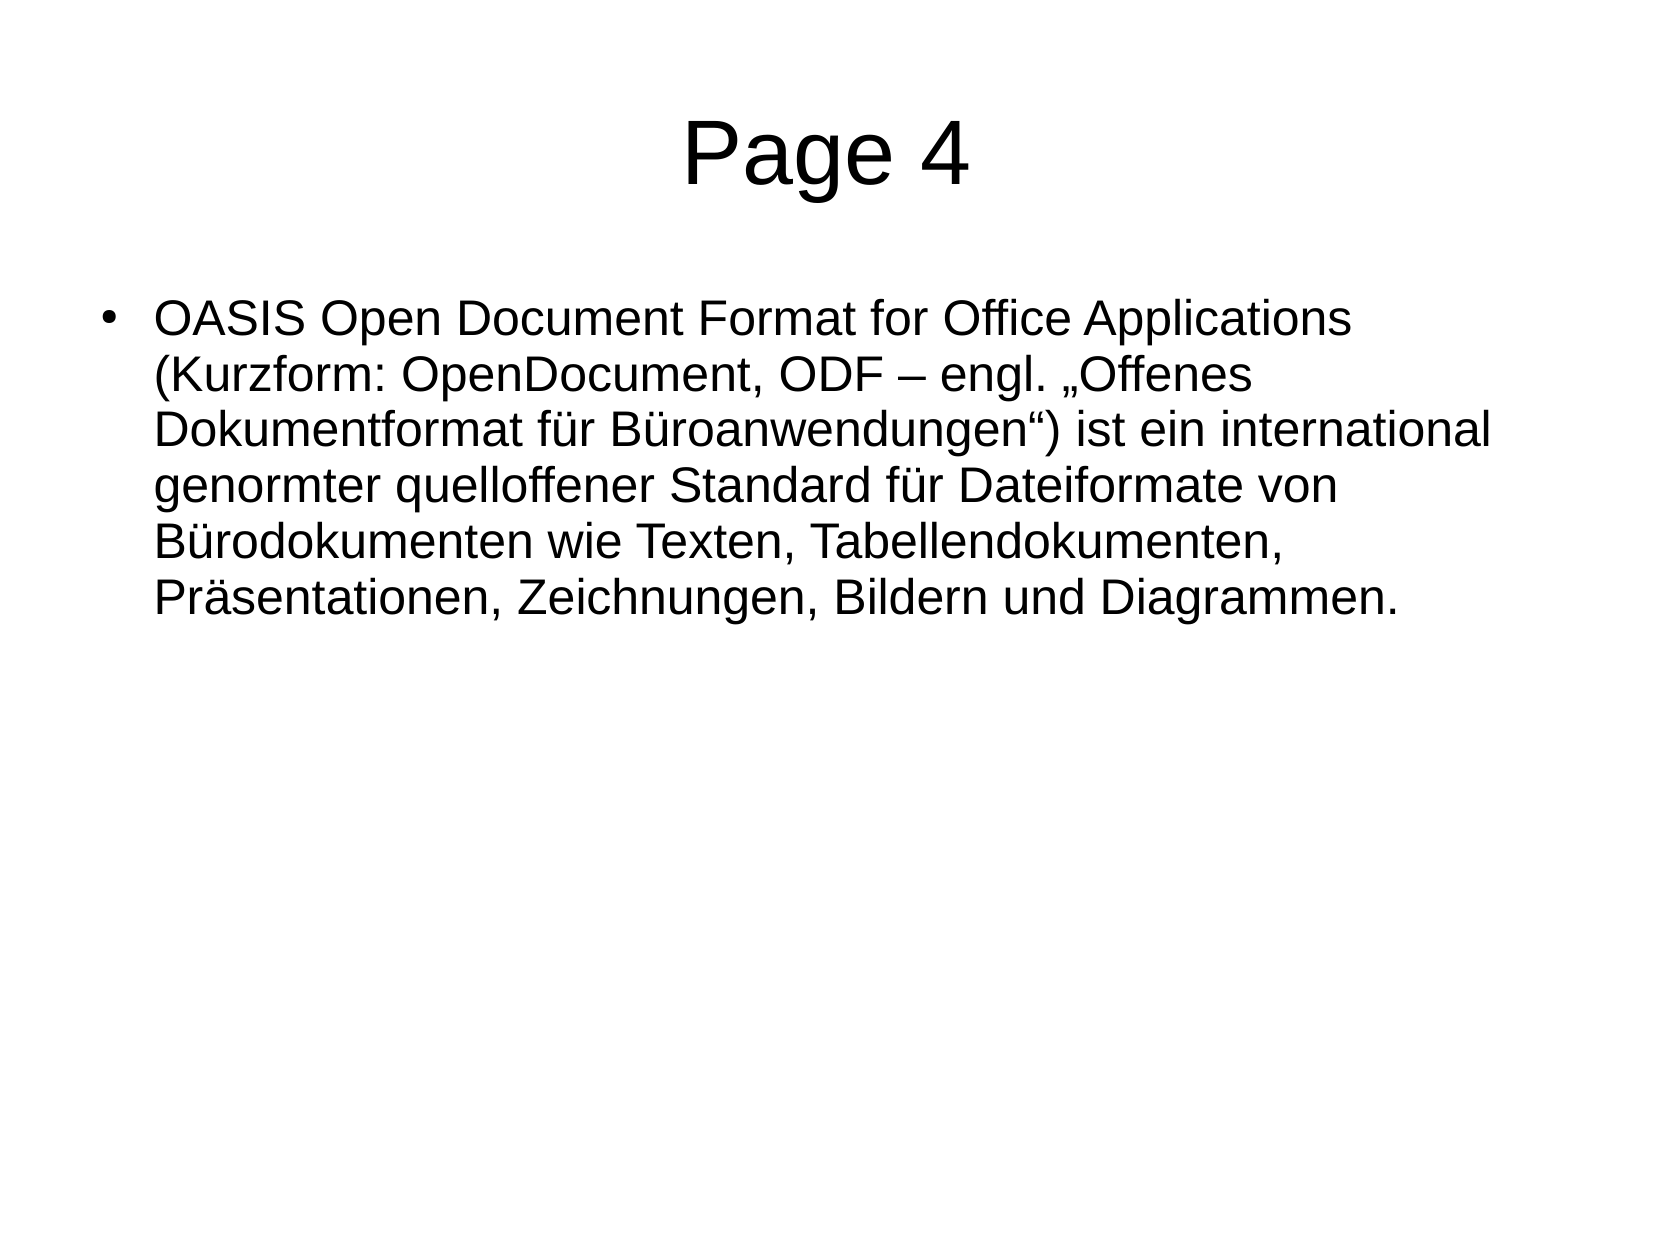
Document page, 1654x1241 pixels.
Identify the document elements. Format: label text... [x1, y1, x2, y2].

list OASIS Open Document Format for Office Applications (Kurzform: OpenDocument, ODF – engl. „Offenes Dokumentformat für Büroanwendungen“) ist ein international genormter quelloffener Standard für Dateiformate von Bürodokumenten wie Texten, Tabellendokumenten, Präsentationen, Zeichnungen, Bildern und Diagrammen. [82, 290, 1571, 1109]
title Page 4 [82, 49, 1571, 257]
